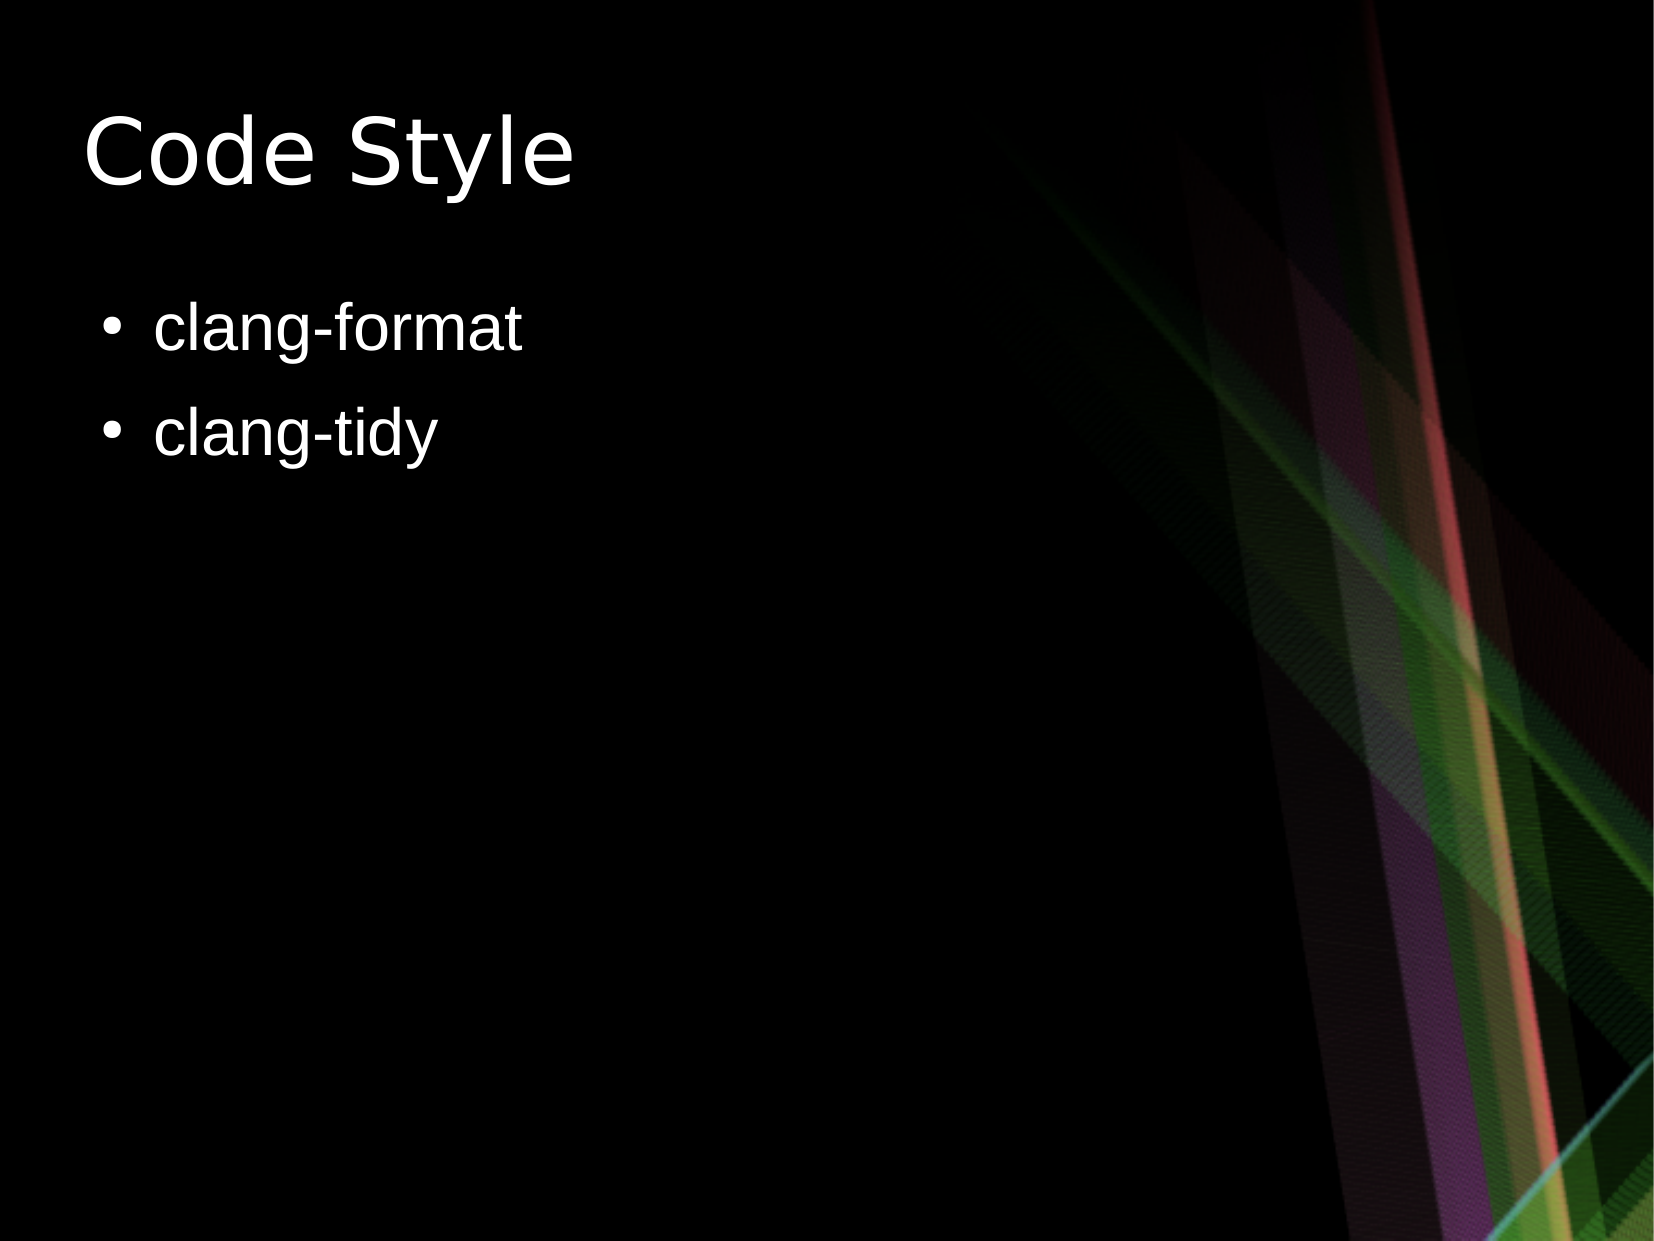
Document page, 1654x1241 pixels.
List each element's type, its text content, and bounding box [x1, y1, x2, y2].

title Code Style [82, 49, 1571, 257]
list clang-format clang-tidy [82, 290, 1571, 1010]
picture [0, 0, 1654, 1241]
